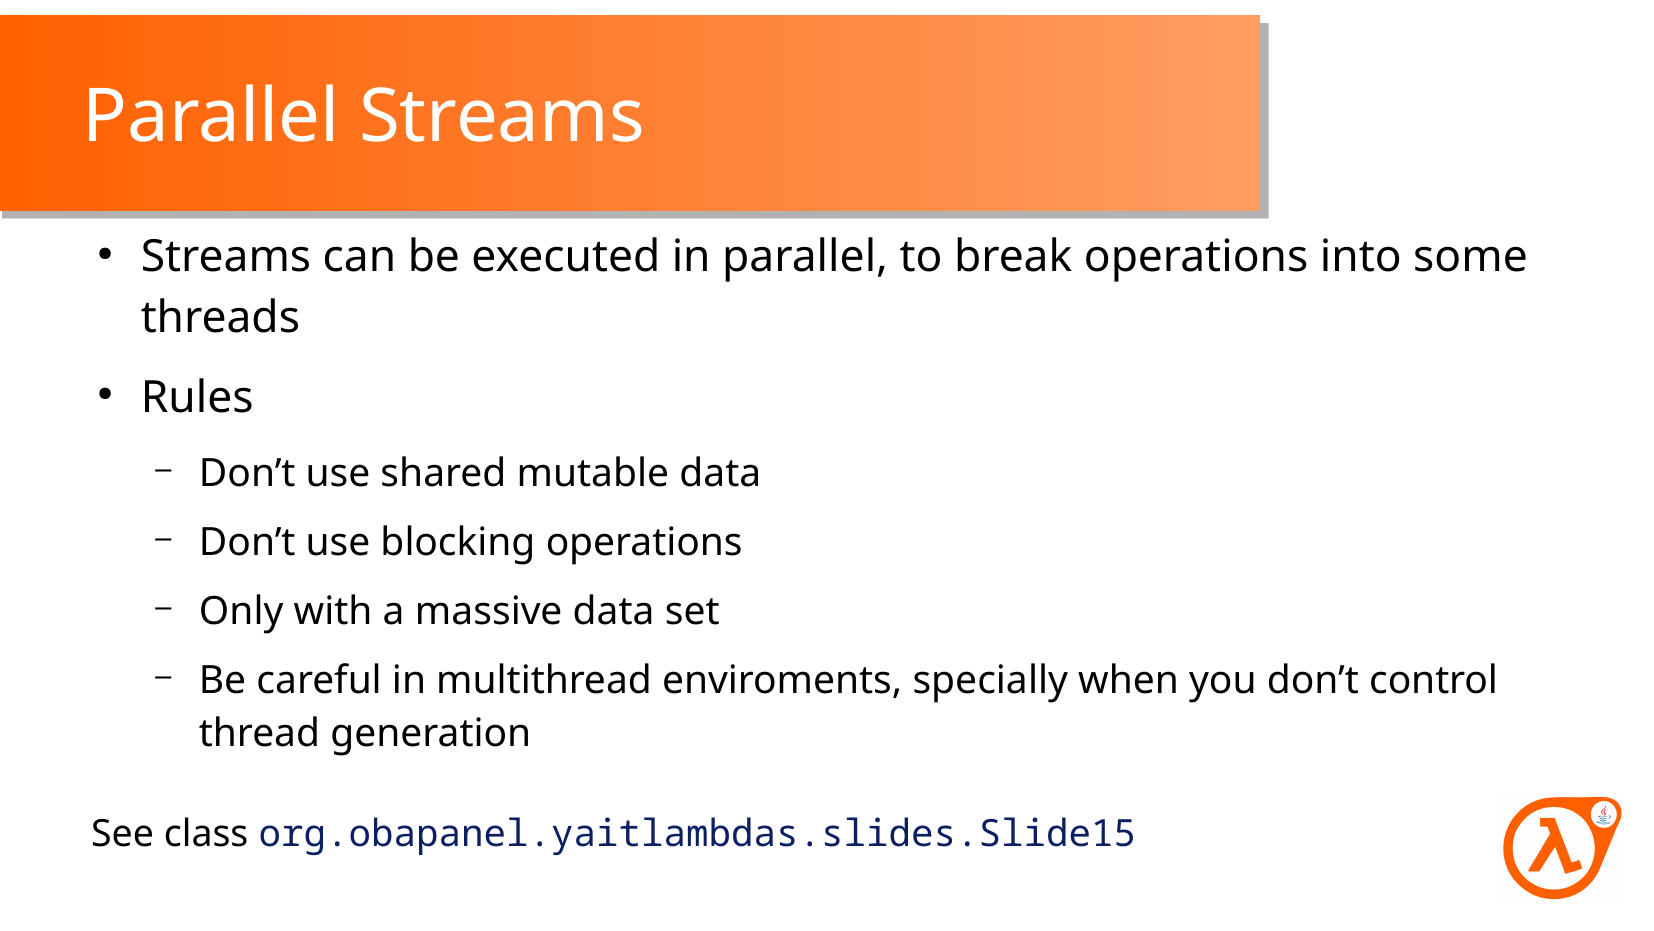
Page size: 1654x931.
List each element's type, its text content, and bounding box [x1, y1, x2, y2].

list Streams can be executed in parallel, to break operations into some threads Rules Don’t use shared mutable data Don’t use blocking operations Only with a massive data set Be careful in multithread enviroments, specially when you don’t control thread generation [82, 224, 1571, 764]
title Parallel Streams [82, 35, 1235, 189]
picture [1500, 794, 1625, 903]
text_box See class org.obapanel.yaitlambdas.slides.Slide15 [76, 798, 1129, 856]
